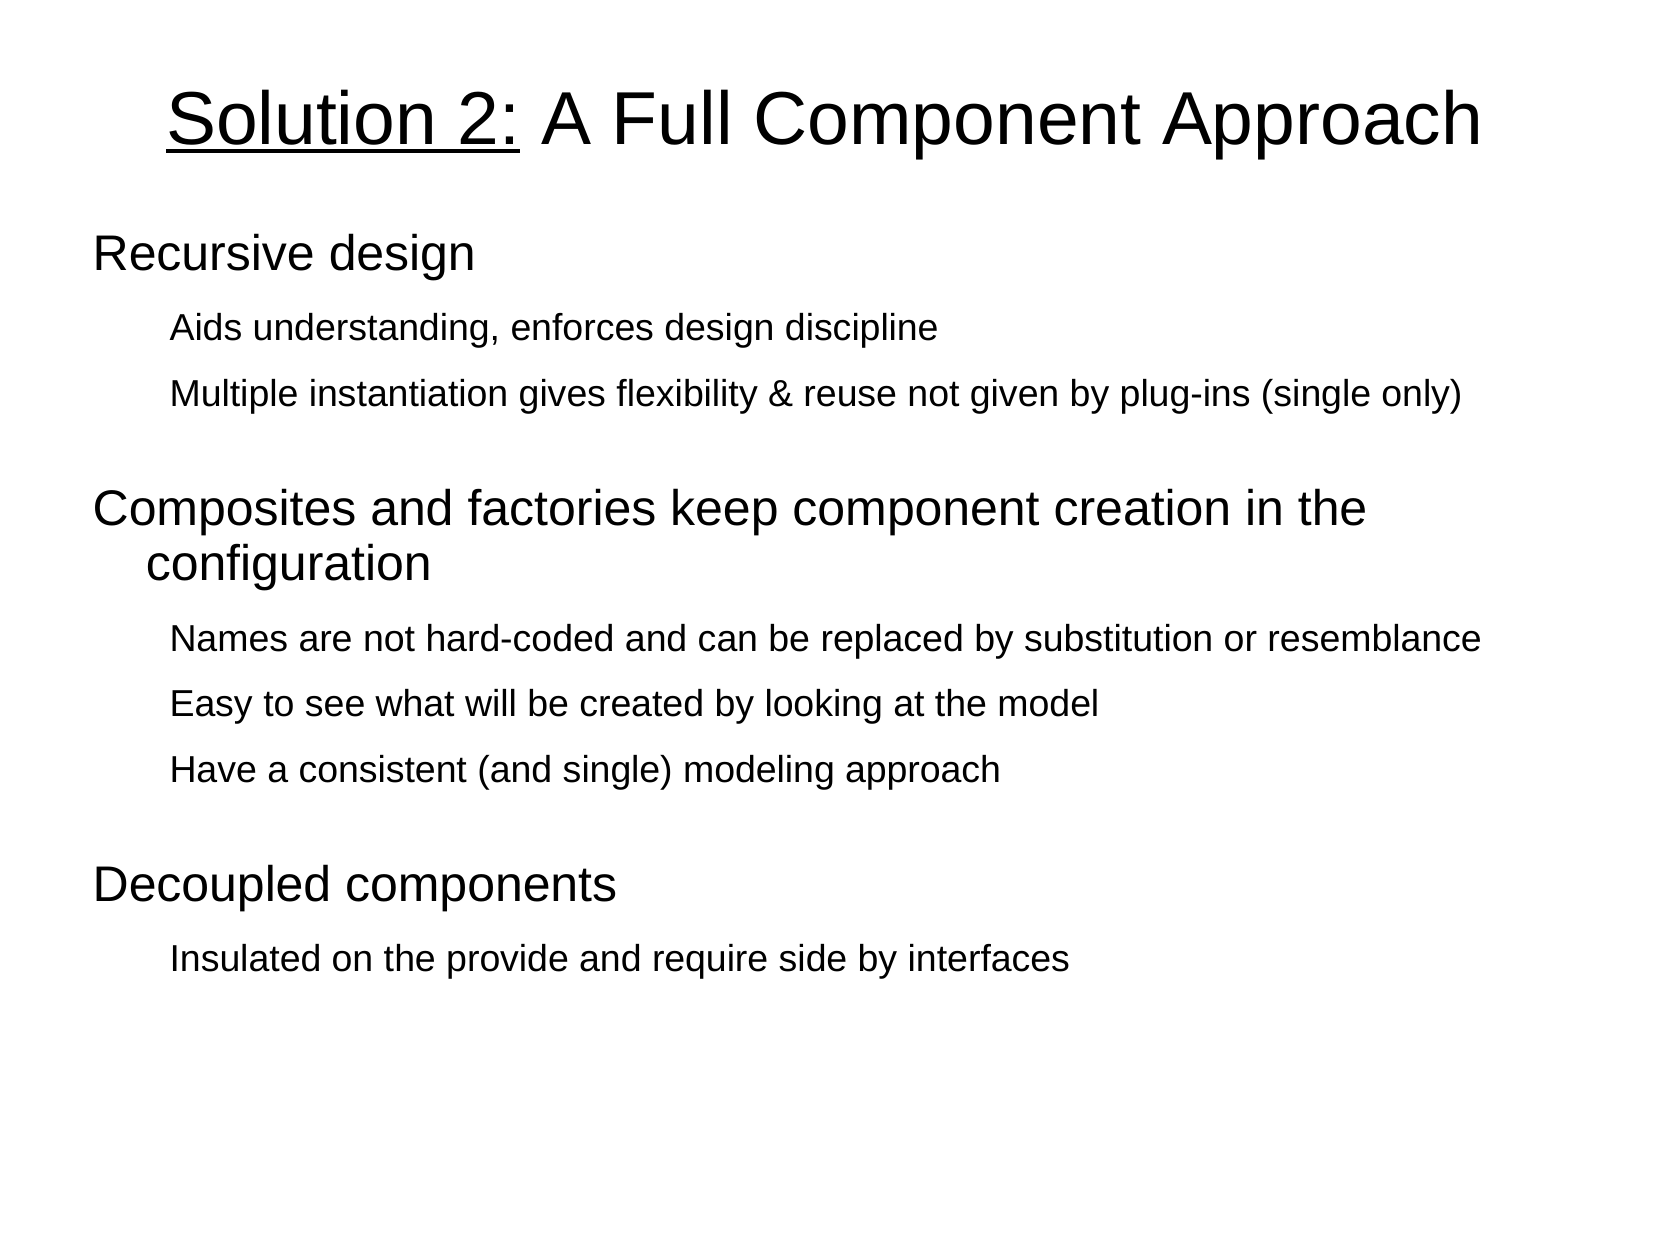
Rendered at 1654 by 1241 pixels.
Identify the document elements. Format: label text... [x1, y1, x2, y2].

list Recursive design Aids understanding, enforces design discipline Multiple instantiation gives flexibility & reuse not given by plug-ins (single only) Composites and factories keep component creation in the configuration Names are not hard-coded and can be replaced by substitution or resemblance Easy to see what will be created by looking at the model Have a consistent (and single) modeling approach Decoupled components Insulated on the provide and require side by interfaces [75, 225, 1564, 1094]
title Solution 2: A Full Component Approach [37, 56, 1613, 181]
